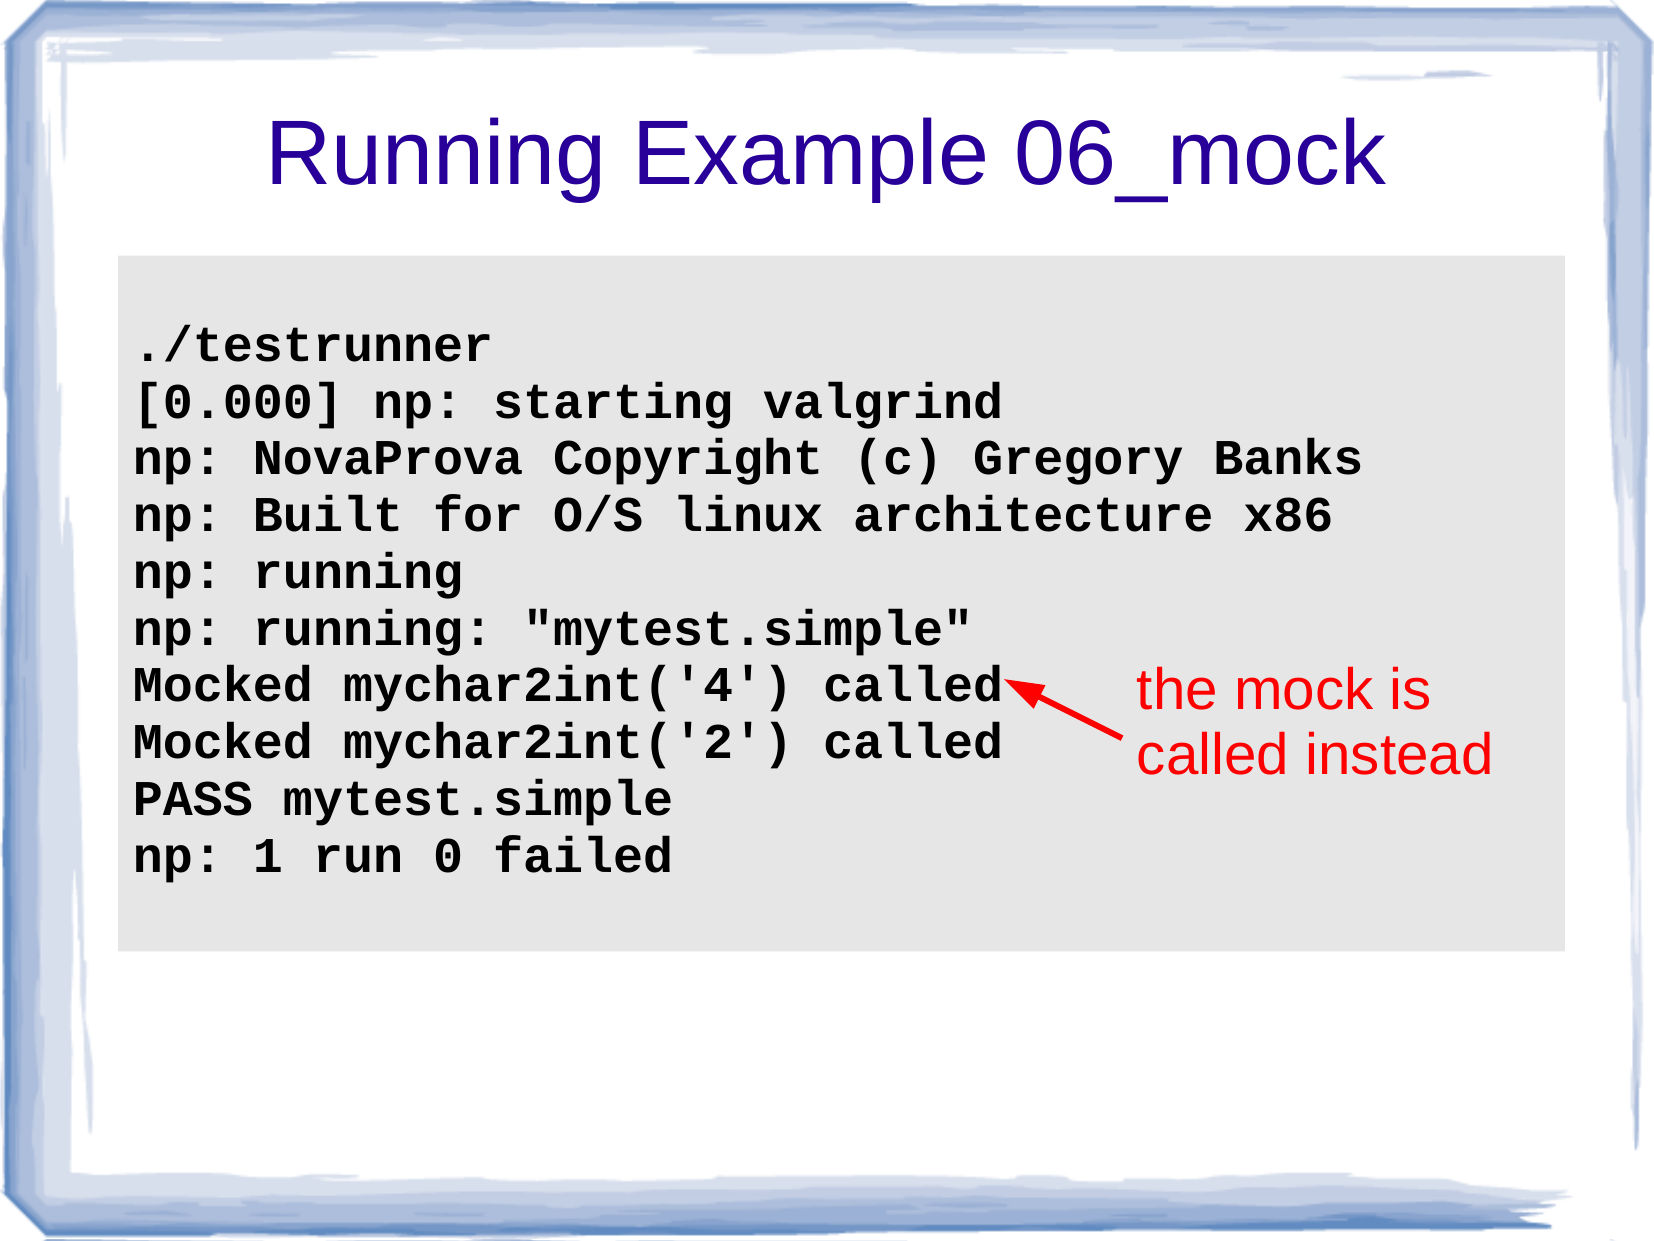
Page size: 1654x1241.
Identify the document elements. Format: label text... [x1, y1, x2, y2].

text_box ./testrunner [0.000] np: starting valgrind np: NovaProva Copyright (c) Gregory Banks np: Built for O/S linux architecture x86 np: running np: running: "mytest.simple" Mocked mychar2int('4') called Mocked mychar2int('2') called PASS mytest.simple np: 1 run 0 failed [118, 255, 1565, 952]
title Running Example 06_mock [82, 49, 1571, 257]
picture [0, 0, 1654, 1241]
text_box the mock is called instead [1122, 649, 1510, 827]
